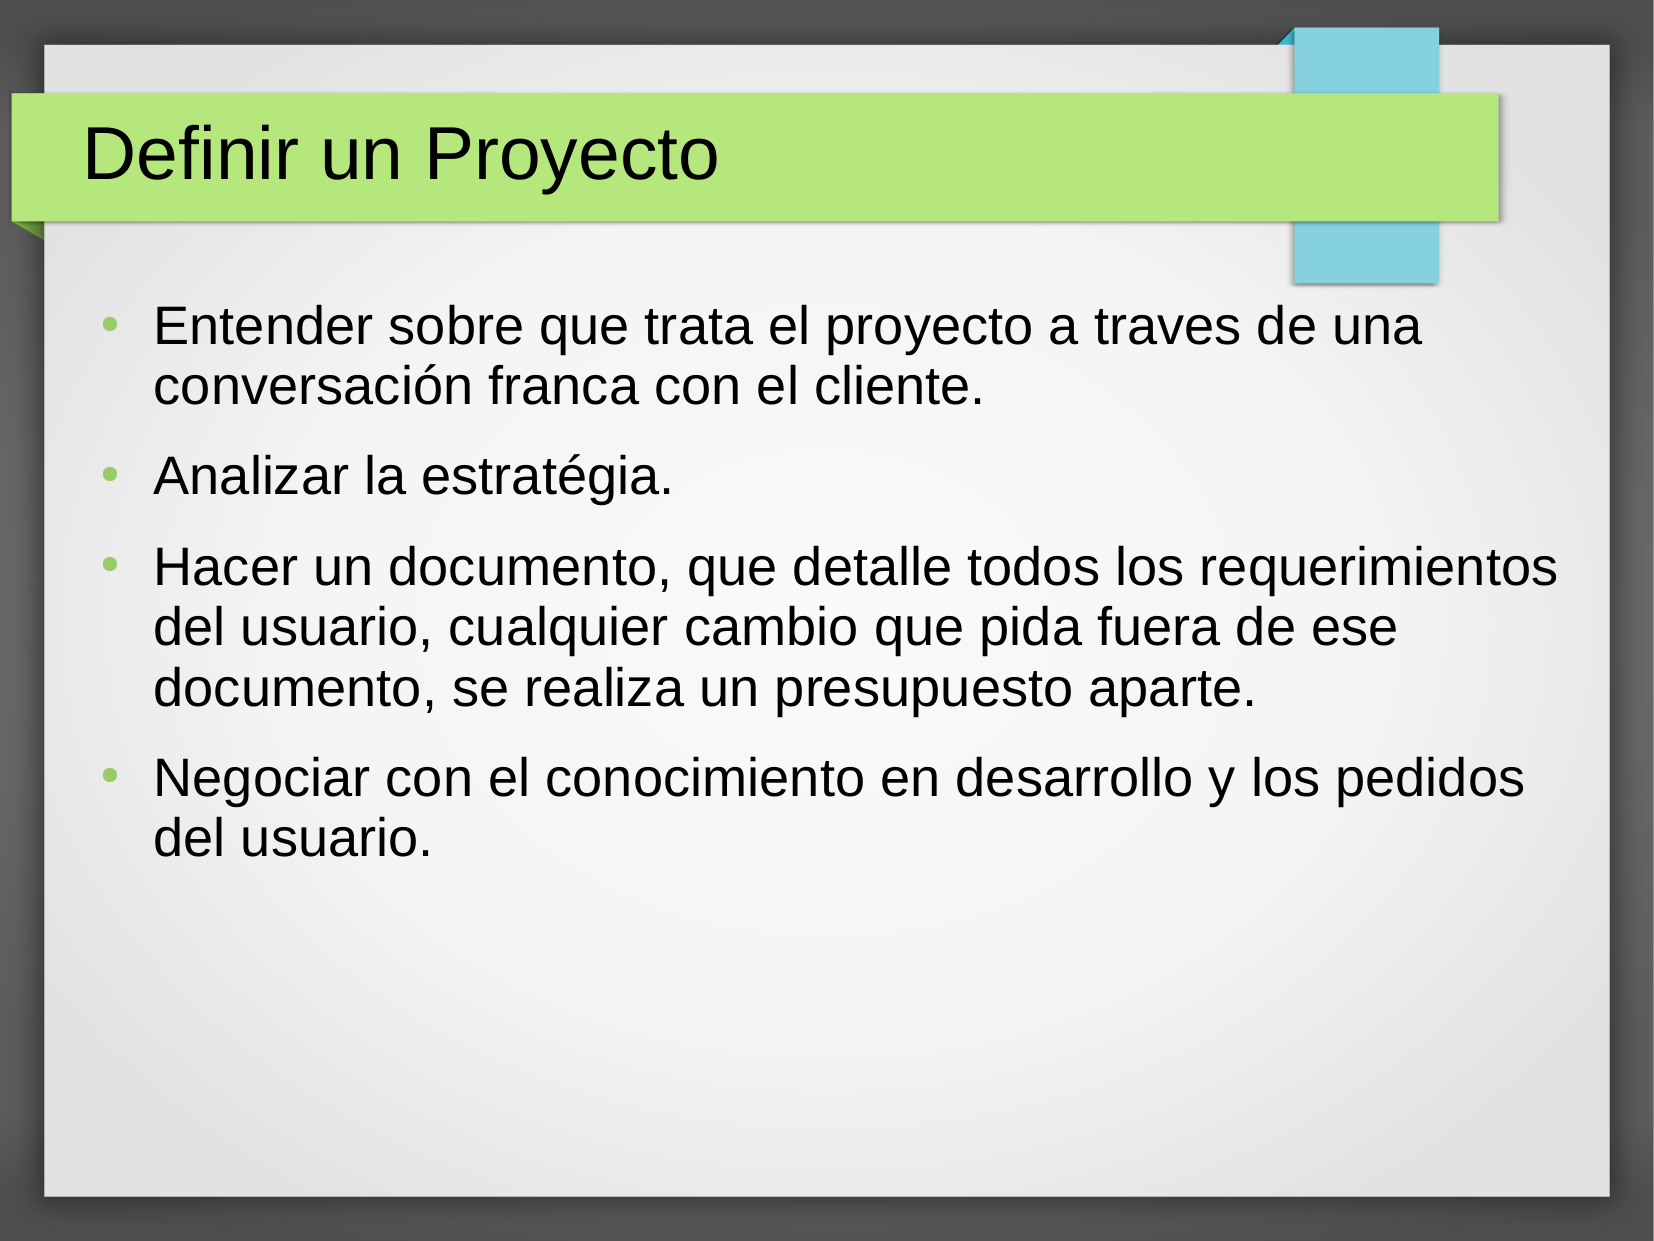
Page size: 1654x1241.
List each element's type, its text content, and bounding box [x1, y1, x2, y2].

title Definir un Proyecto [82, 94, 1264, 213]
list Entender sobre que trata el proyecto a traves de una conversación franca con el cliente. Analizar la estratégia. Hacer un documento, que detalle todos los requerimientos del usuario, cualquier cambio que pida fuera de ese documento, se realiza un presupuesto aparte. Negociar con el conocimiento en desarrollo y los pedidos del usuario. [82, 295, 1571, 1015]
picture [0, 0, 1654, 1241]
